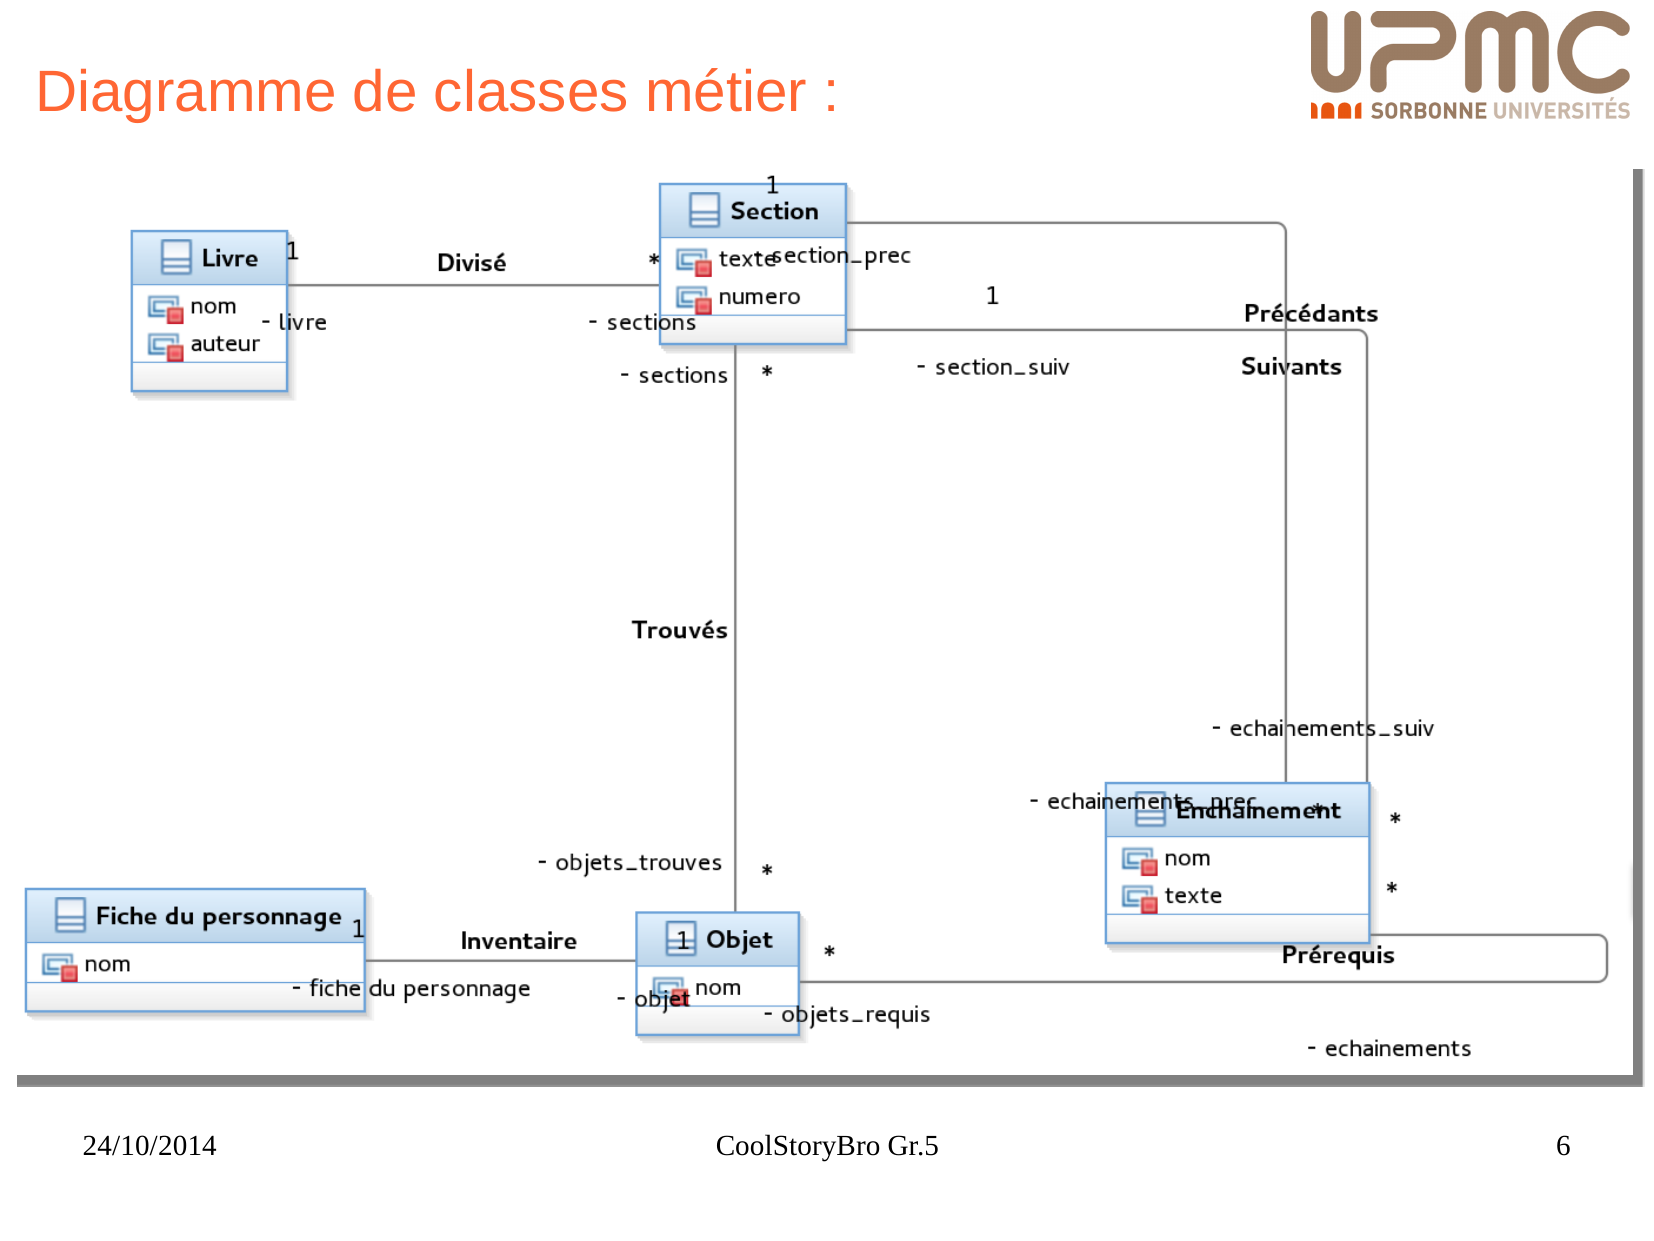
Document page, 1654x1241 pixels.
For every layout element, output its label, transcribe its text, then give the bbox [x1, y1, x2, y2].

title Diagramme de classes métier : [35, 23, 1241, 157]
picture [1311, 11, 1630, 120]
picture [6, 157, 1633, 1075]
